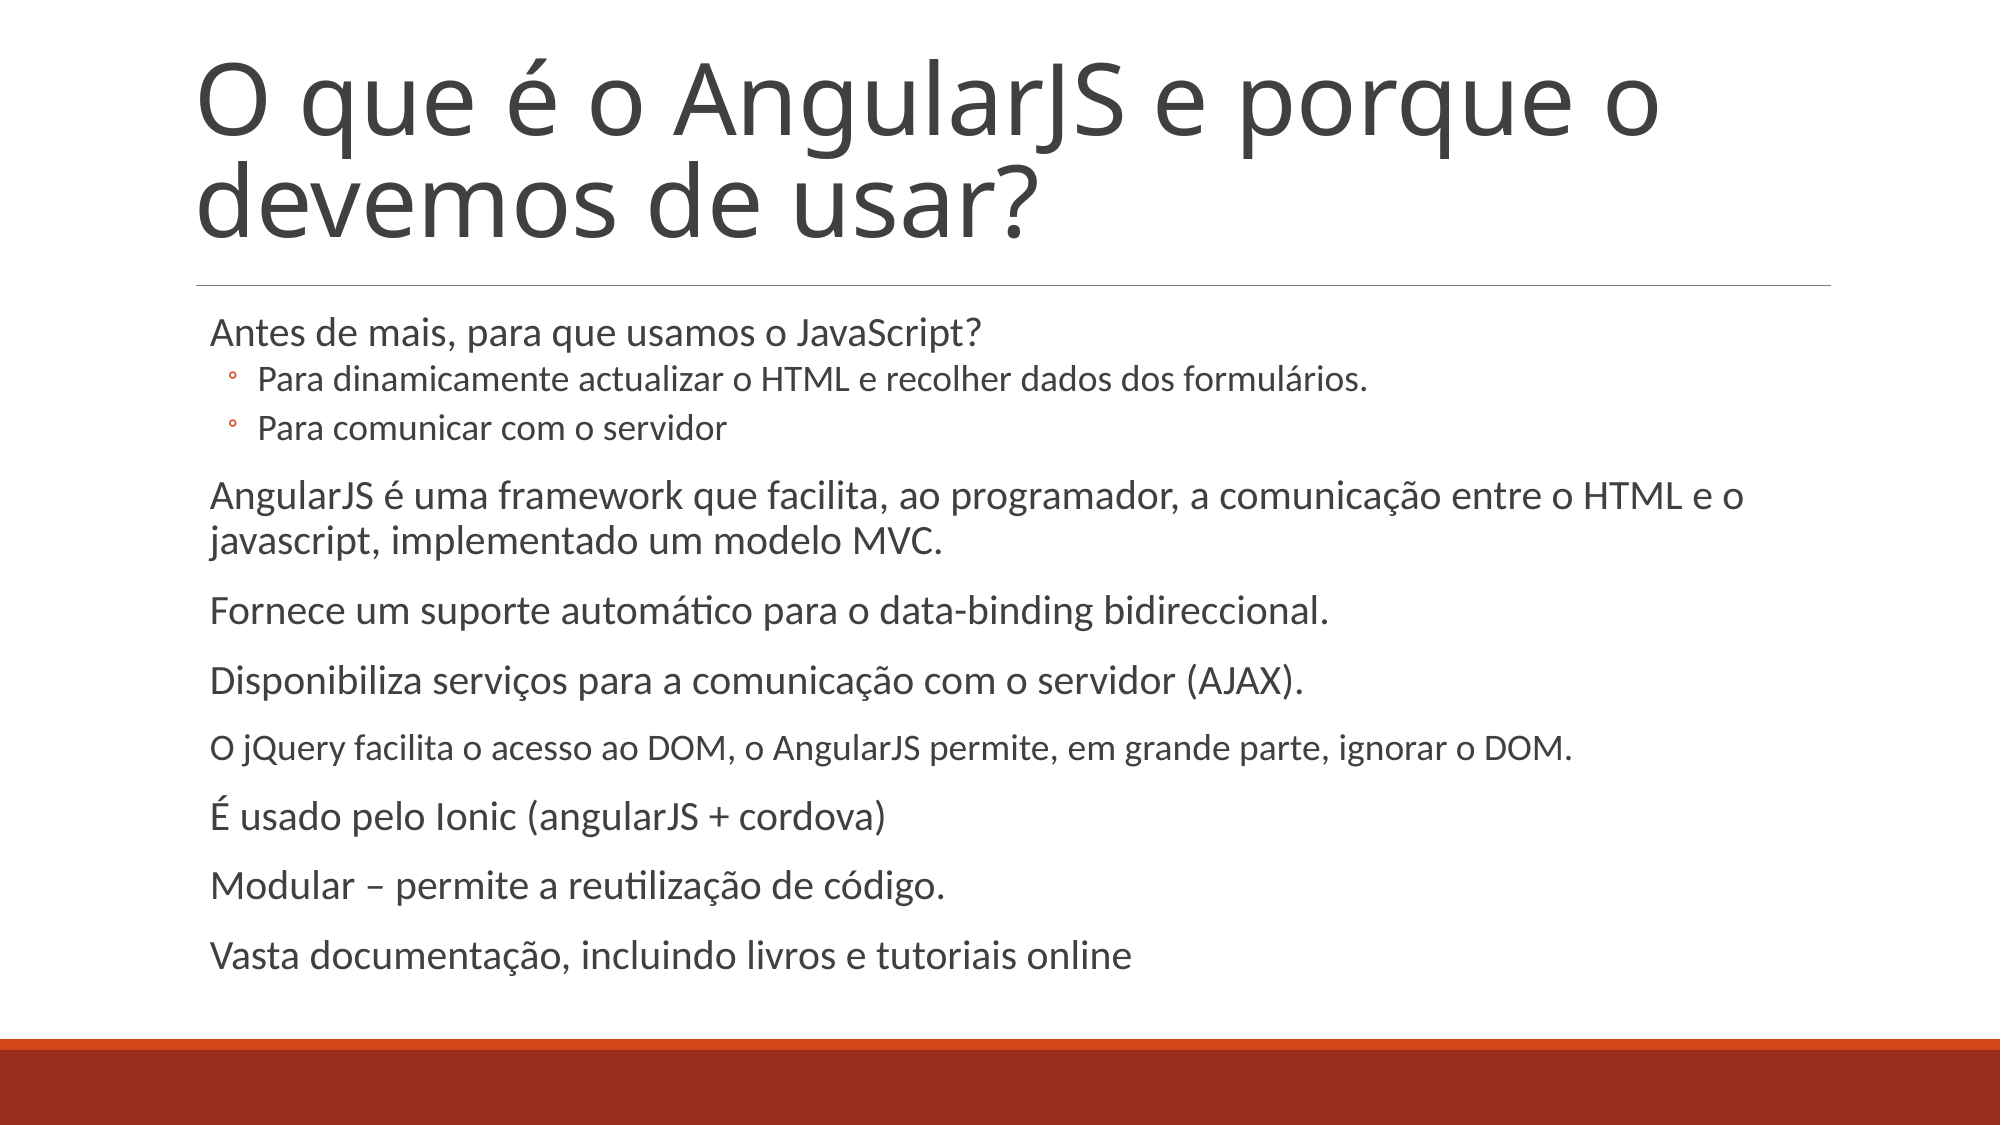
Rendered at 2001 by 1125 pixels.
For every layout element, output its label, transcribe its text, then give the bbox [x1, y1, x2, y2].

list Antes de mais, para que usamos o JavaScript? Para dinamicamente actualizar o HTML e recolher dados dos formulários. Para comunicar com o servidor AngularJS é uma framework que facilita, ao programador, a comunicação entre o HTML e o javascript, implementado um modelo MVC. Fornece um suporte automático para o data-binding bidireccional. Disponibiliza serviços para a comunicação com o servidor (AJAX). O jQuery facilita o acesso ao DOM, o AngularJS permite, em grande parte, ignorar o DOM. É usado pelo Ionic (angularJS + cordova) Modular – permite a reutilização de código. Vasta documentação, incluindo livros e tutoriais online [180, 302, 1830, 963]
title O que é o AngularJS e porque o devemos de usar? [180, 47, 1830, 285]
